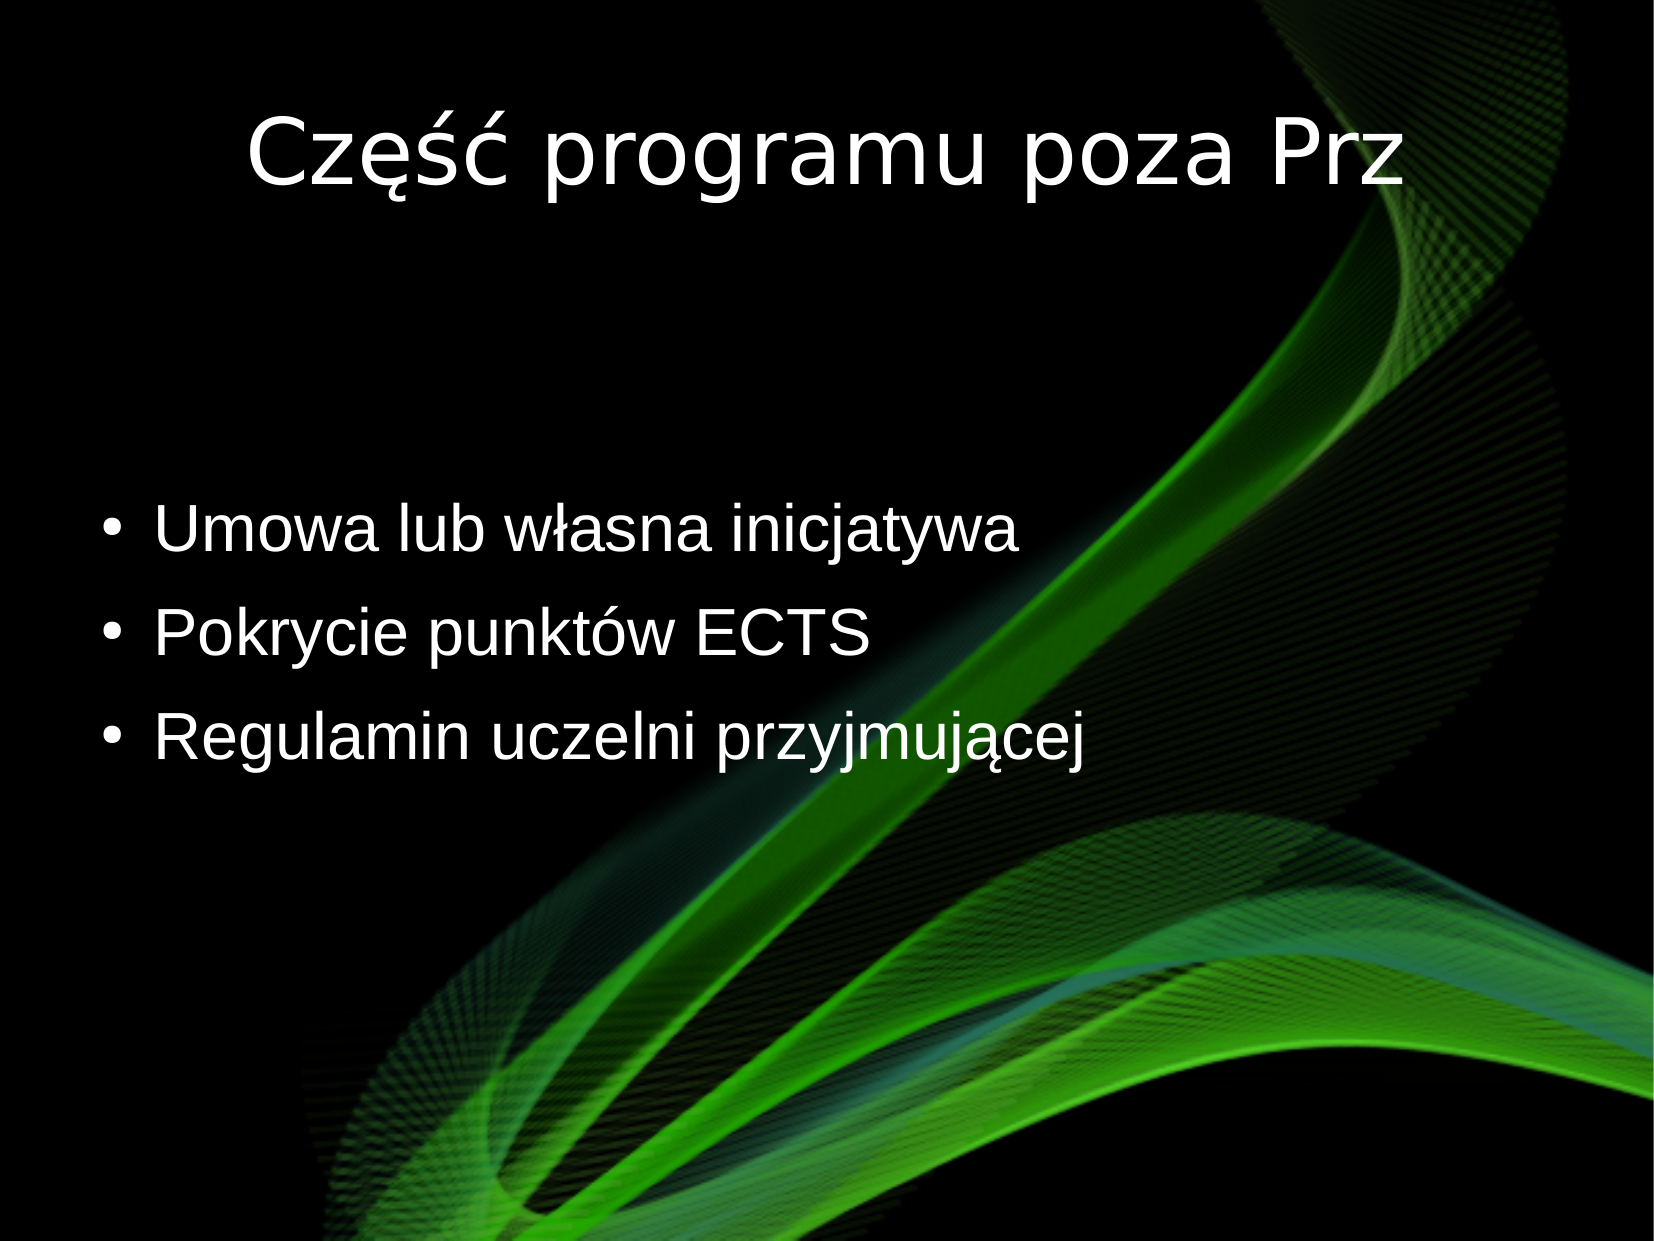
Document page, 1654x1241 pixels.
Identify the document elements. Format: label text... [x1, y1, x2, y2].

list Umowa lub własna inicjatywa Pokrycie punktów ECTS Regulamin uczelni przyjmującej [82, 490, 1571, 801]
title Część programu poza Prz [82, 49, 1571, 257]
picture [0, 0, 1654, 1241]
